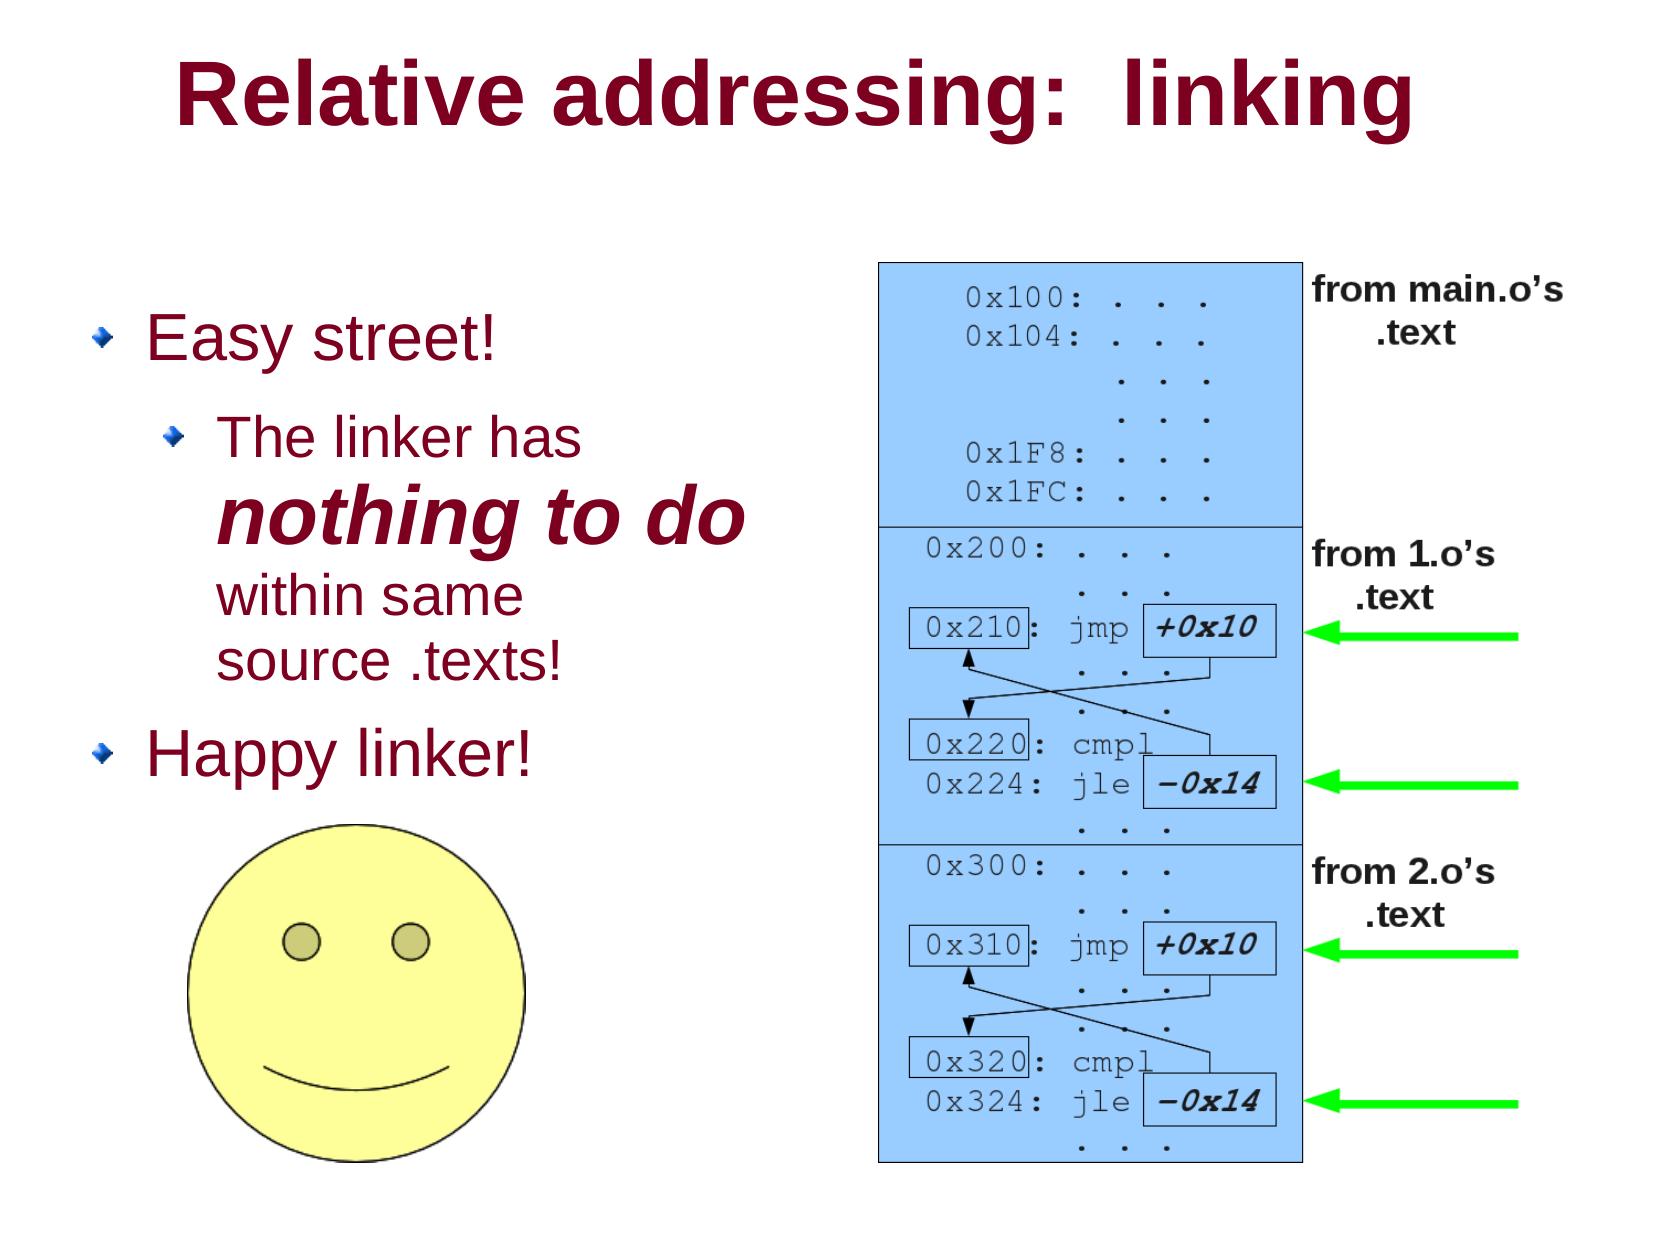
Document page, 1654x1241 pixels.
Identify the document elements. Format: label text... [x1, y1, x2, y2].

title Relative addressing: linking [150, 37, 1444, 151]
list Easy street! The linker has nothing to do within same source .texts! Happy linker! [75, 300, 802, 1119]
picture [0, 0, 1654, 1241]
